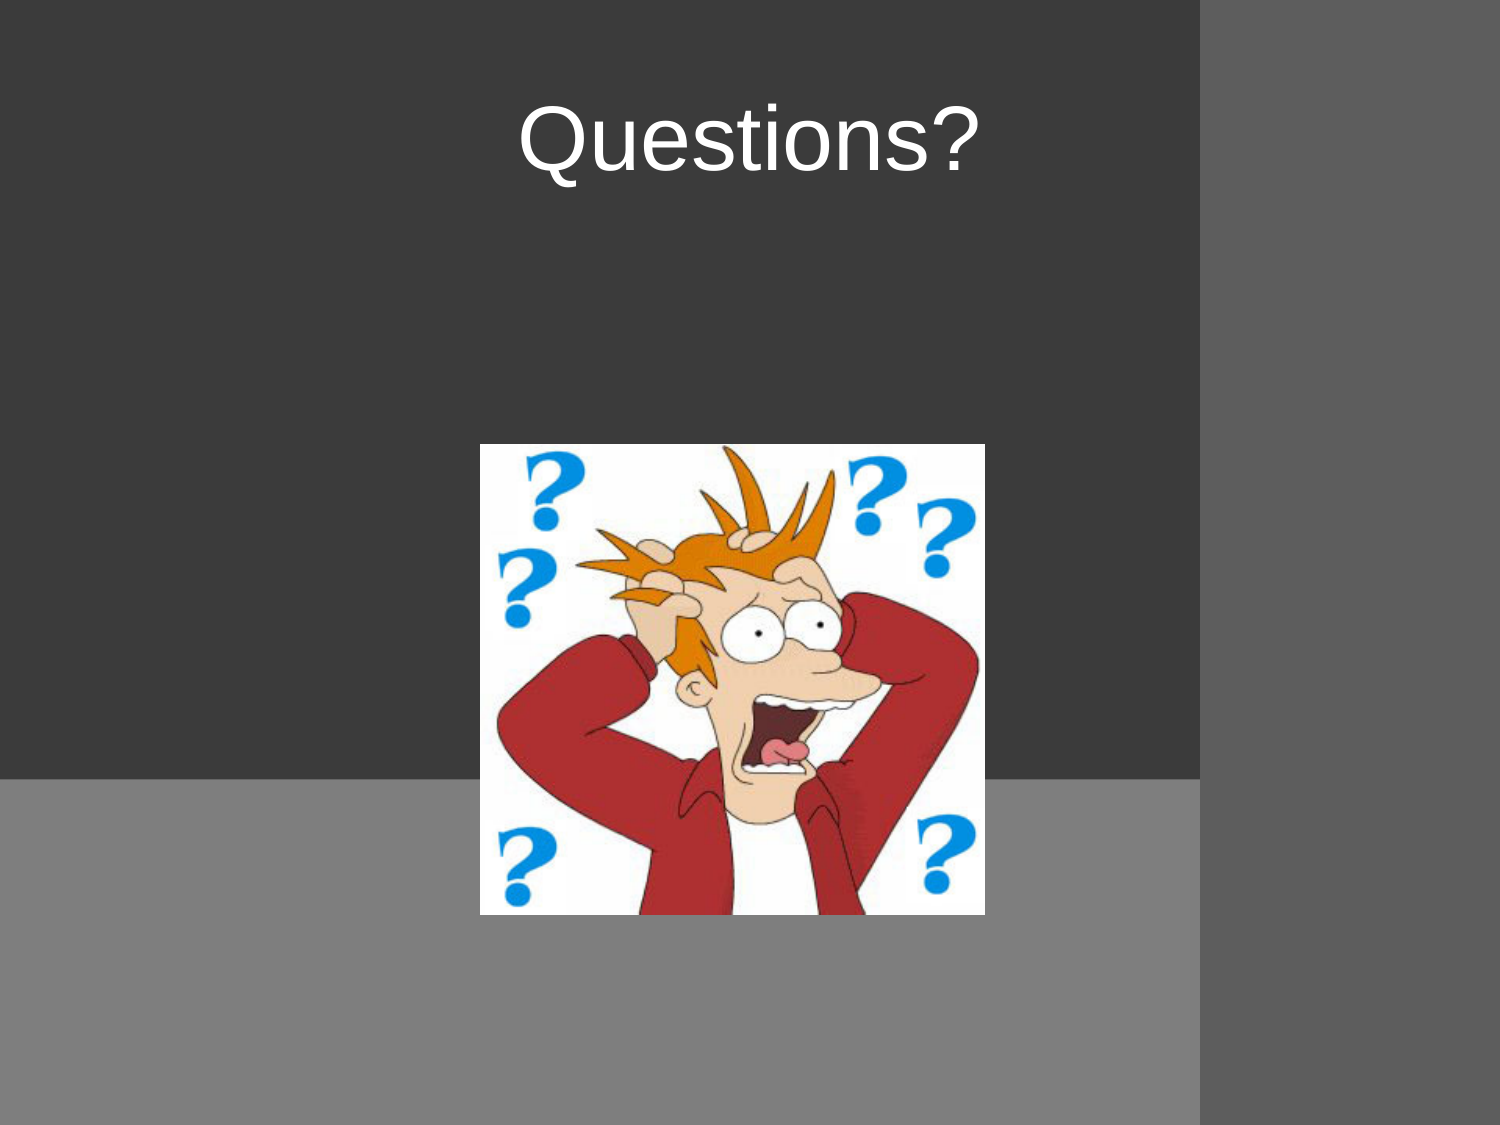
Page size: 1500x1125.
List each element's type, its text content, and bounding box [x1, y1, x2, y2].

title Questions? [75, 44, 1425, 233]
picture [480, 444, 985, 916]
